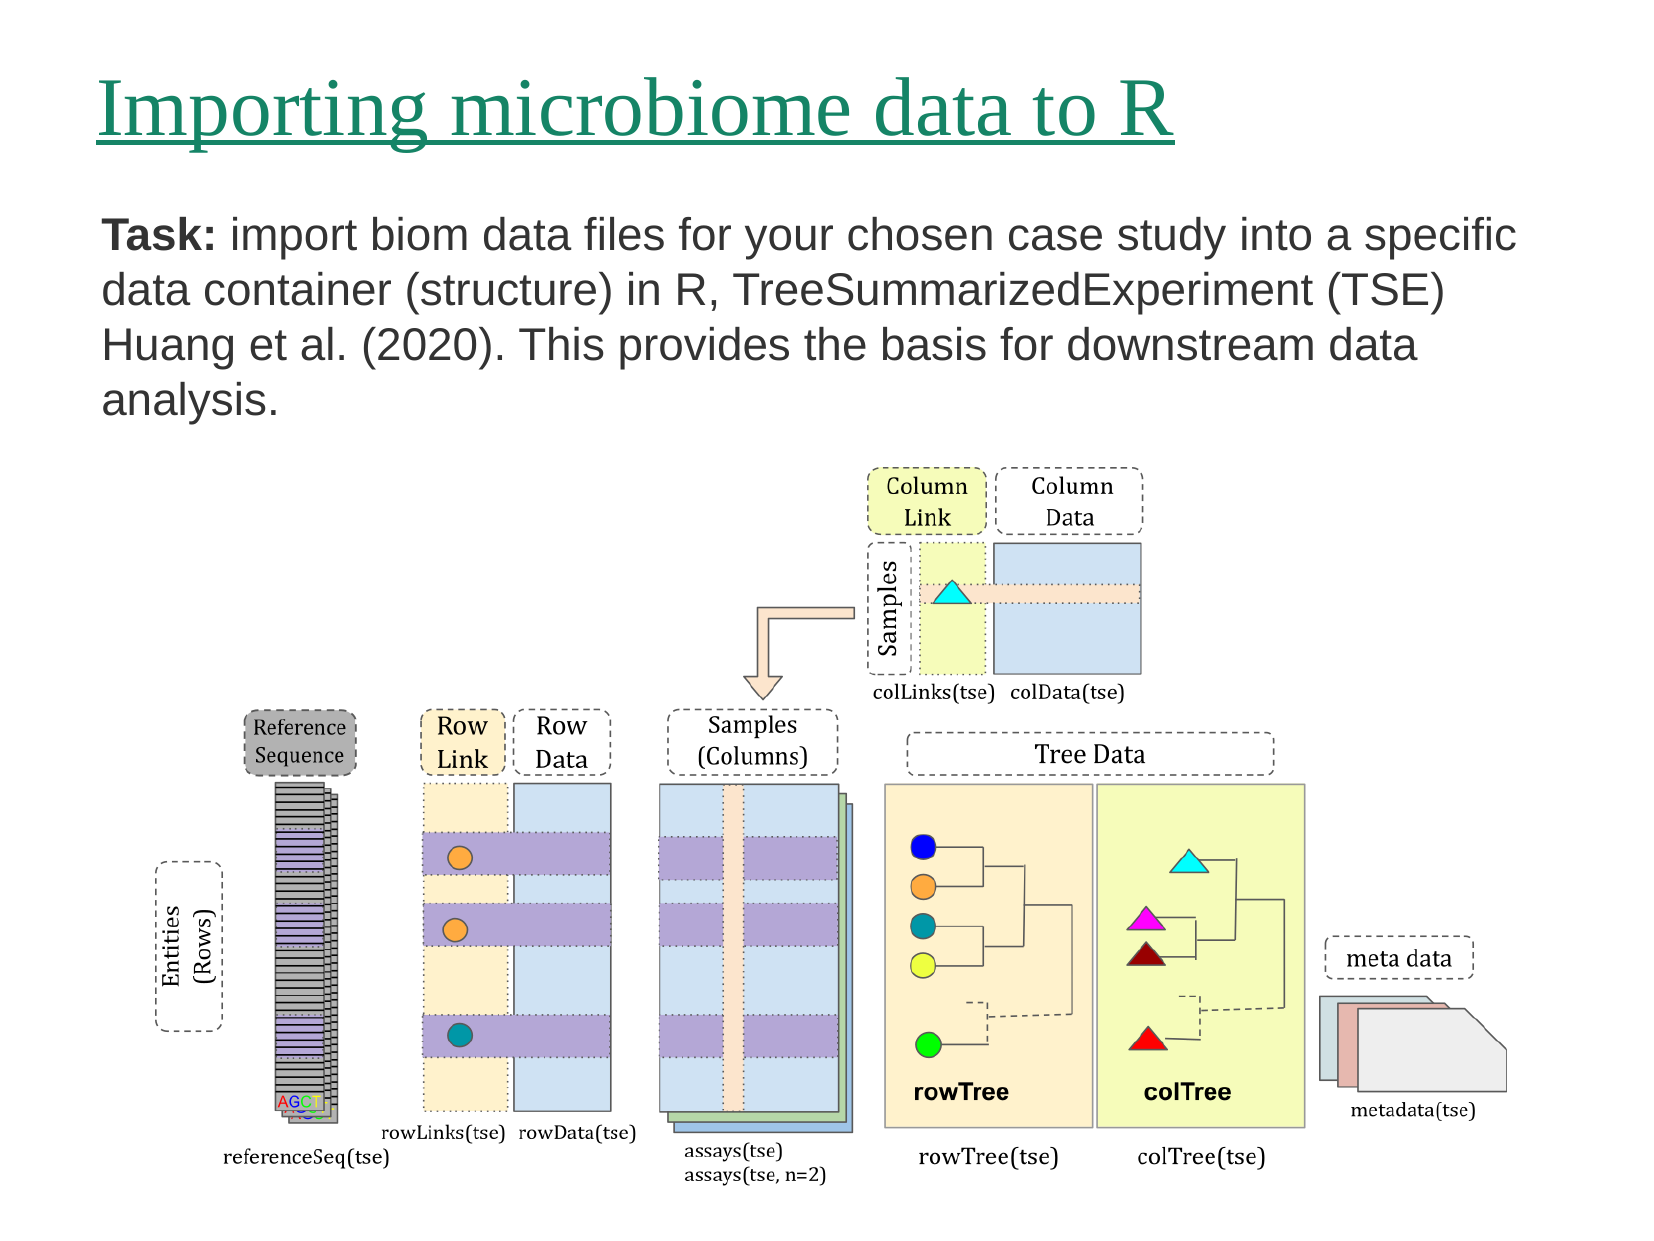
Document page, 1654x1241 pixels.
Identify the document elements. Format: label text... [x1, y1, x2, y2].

text_box Importing microbiome data to R [82, 45, 1190, 160]
picture [155, 467, 1507, 1203]
text_box Task: import biom data files for your chosen case study into a specific data container (structure) in R, TreeSummarizedExperiment (TSE) Huang et al. (2020). This provides the basis for downstream data analysis. [87, 197, 1575, 542]
